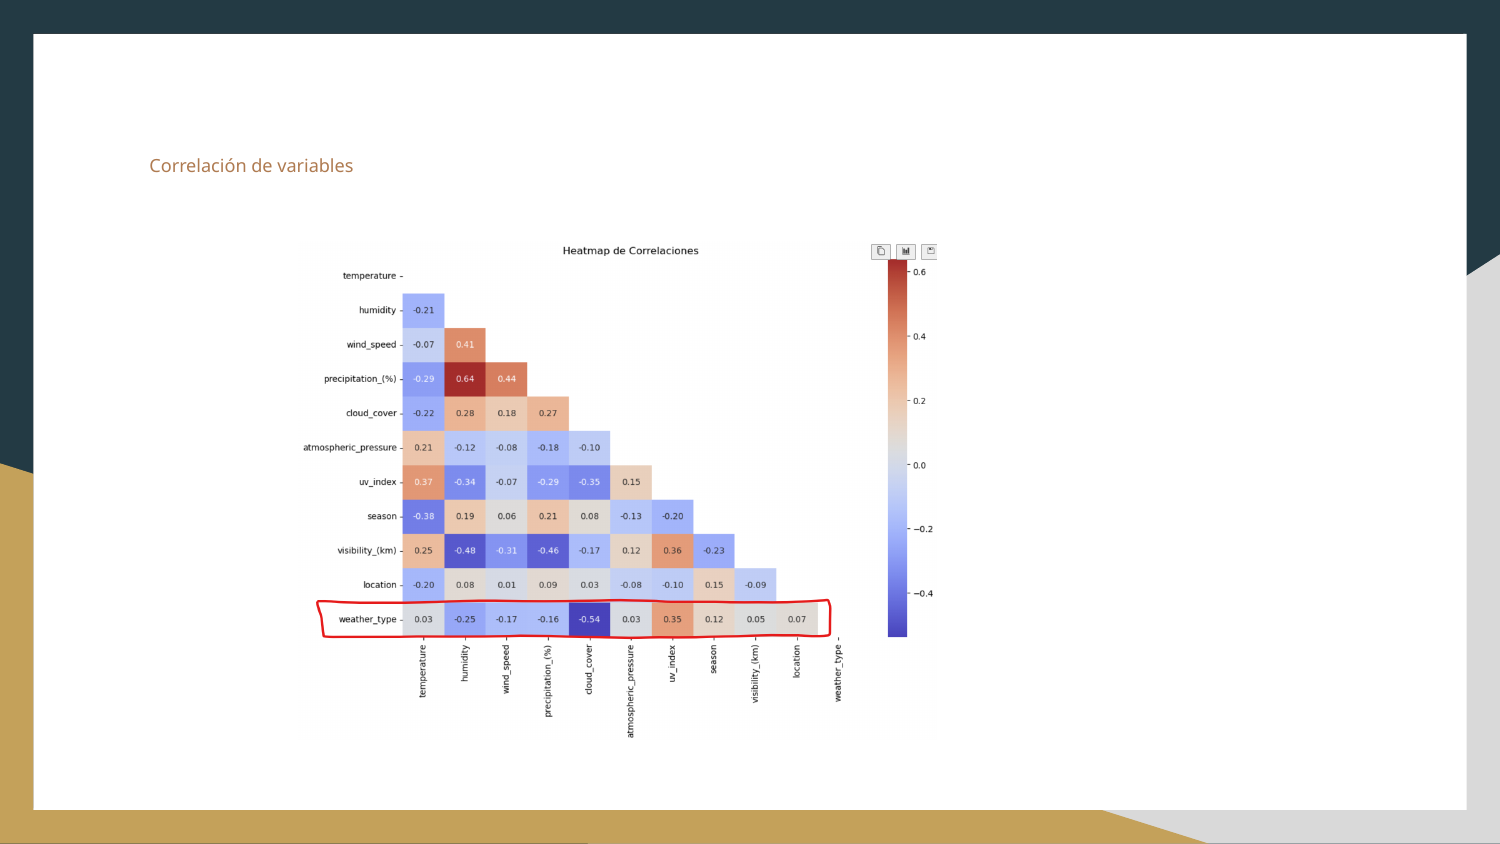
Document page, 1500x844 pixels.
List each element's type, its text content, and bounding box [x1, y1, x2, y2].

title Correlación de variables [134, 138, 1366, 296]
picture [298, 241, 937, 740]
